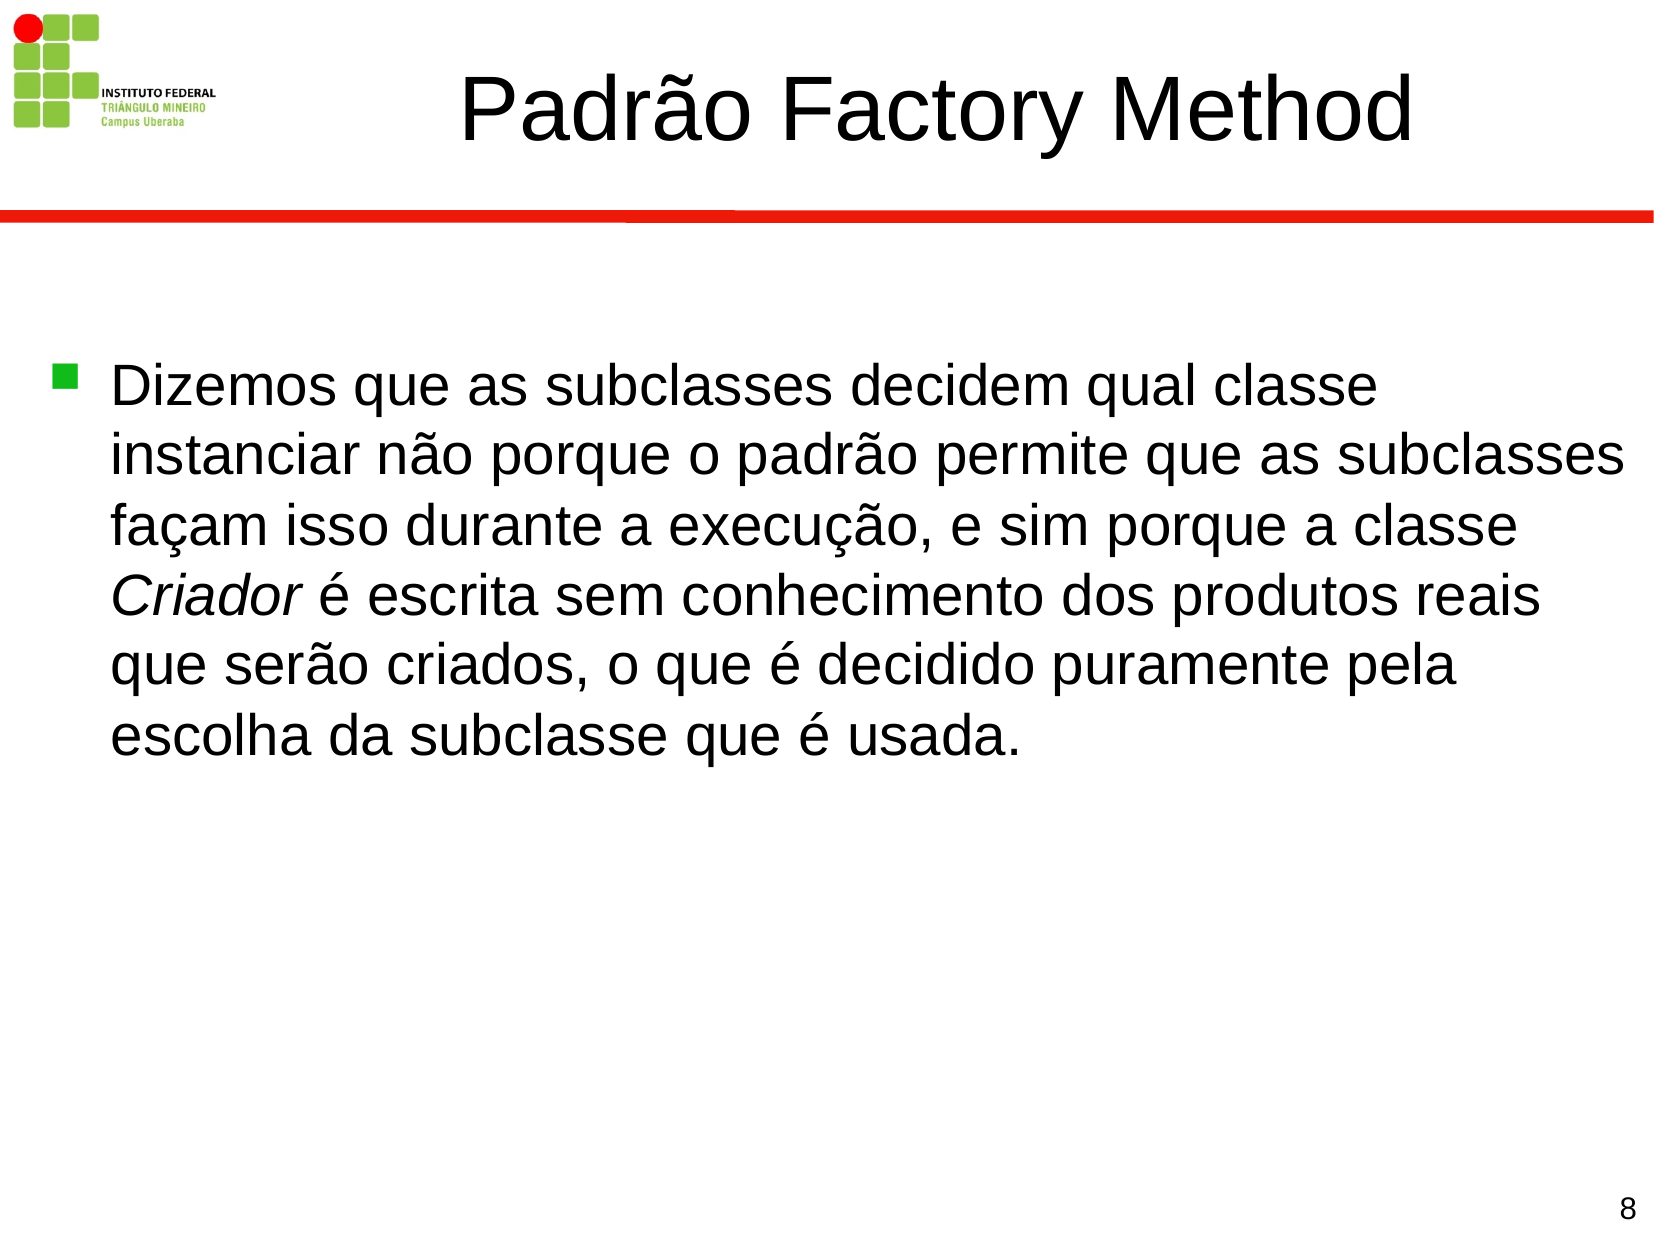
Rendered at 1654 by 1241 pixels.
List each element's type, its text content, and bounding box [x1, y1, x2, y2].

text_box <number> [1185, 1179, 1654, 1220]
text_box Padrão Factory Method [253, 0, 1622, 207]
picture [0, 2, 228, 139]
text_box Dizemos que as subclasses decidem qual classe instanciar não porque o padrão permite que as subclasses façam isso durante a execução, e sim porque a classe Criador é escrita sem conhecimento dos produtos reais que serão criados, o que é decidido puramente pela escolha da subclasse que é usada. [32, 253, 1654, 1205]
